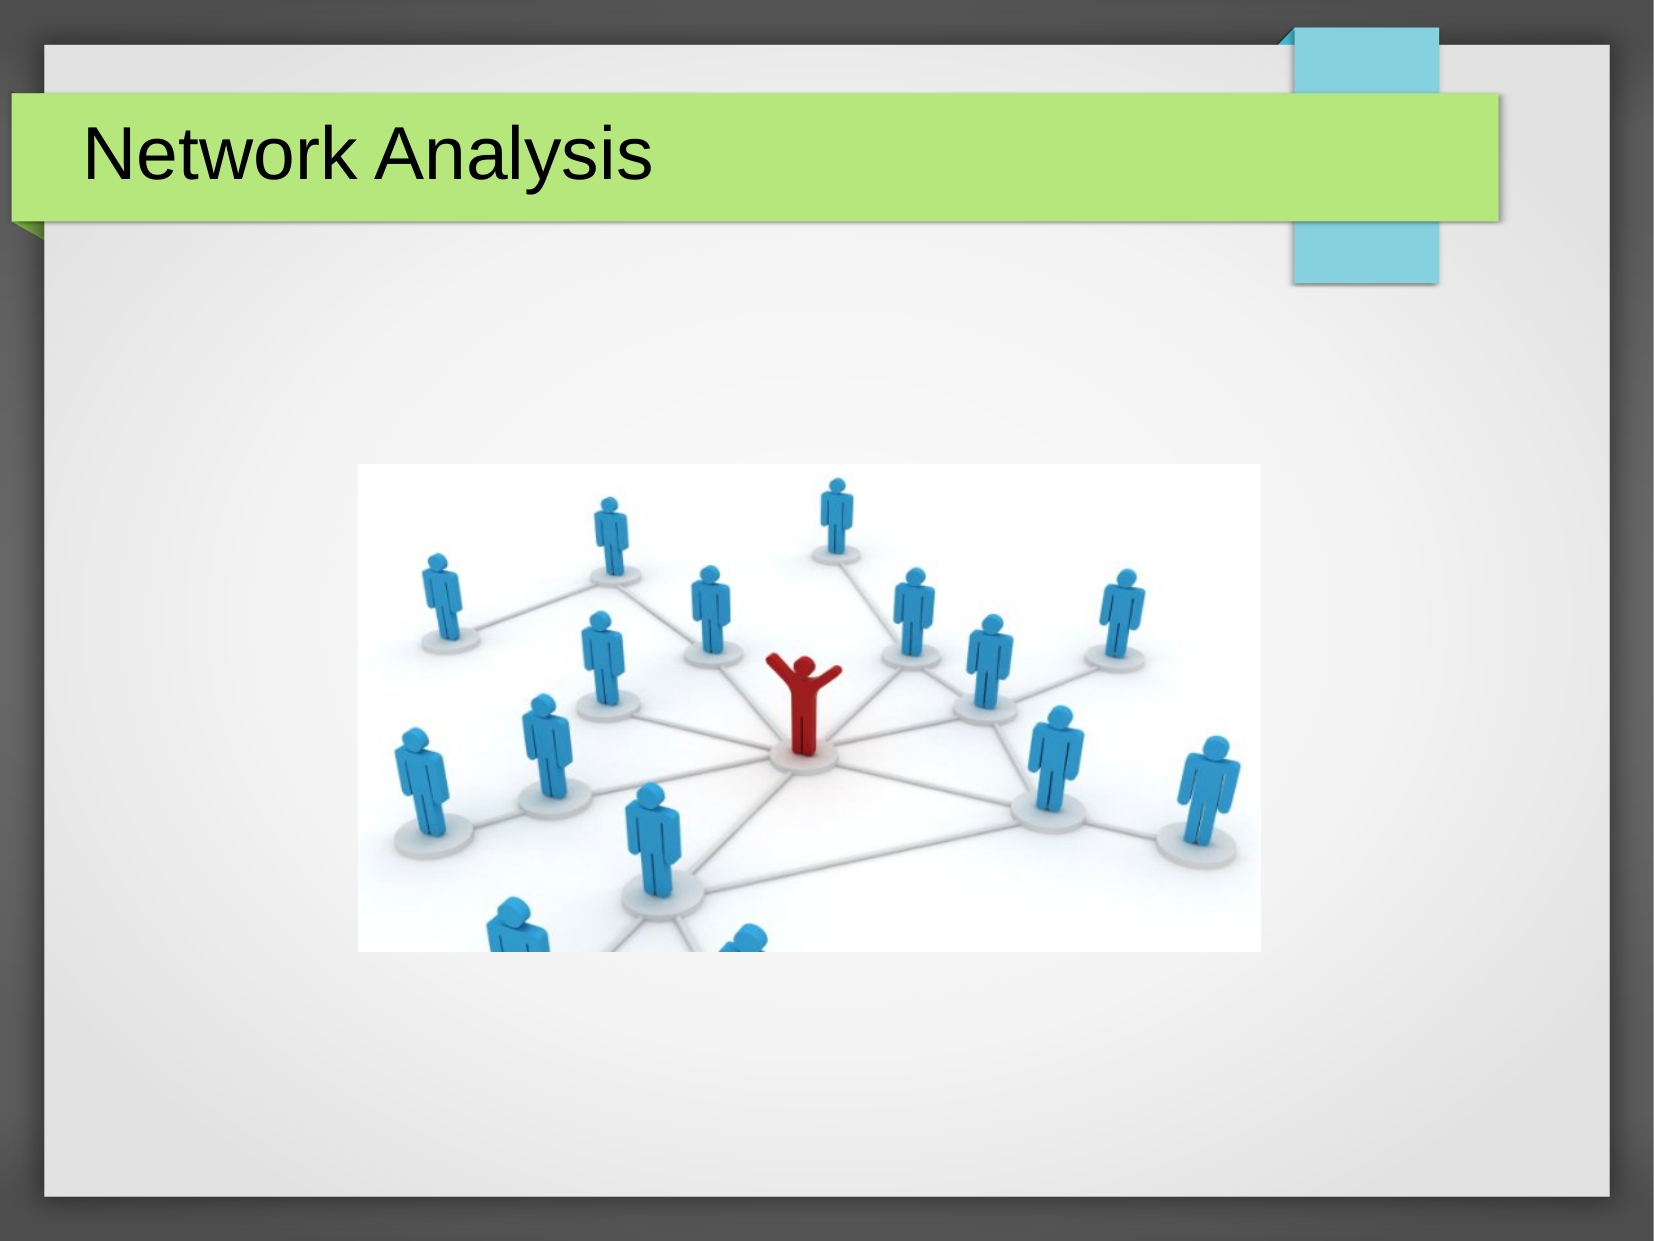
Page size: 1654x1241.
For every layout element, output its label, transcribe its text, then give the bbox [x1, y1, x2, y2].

title Network Analysis [82, 94, 1264, 213]
picture [0, 0, 1654, 1241]
